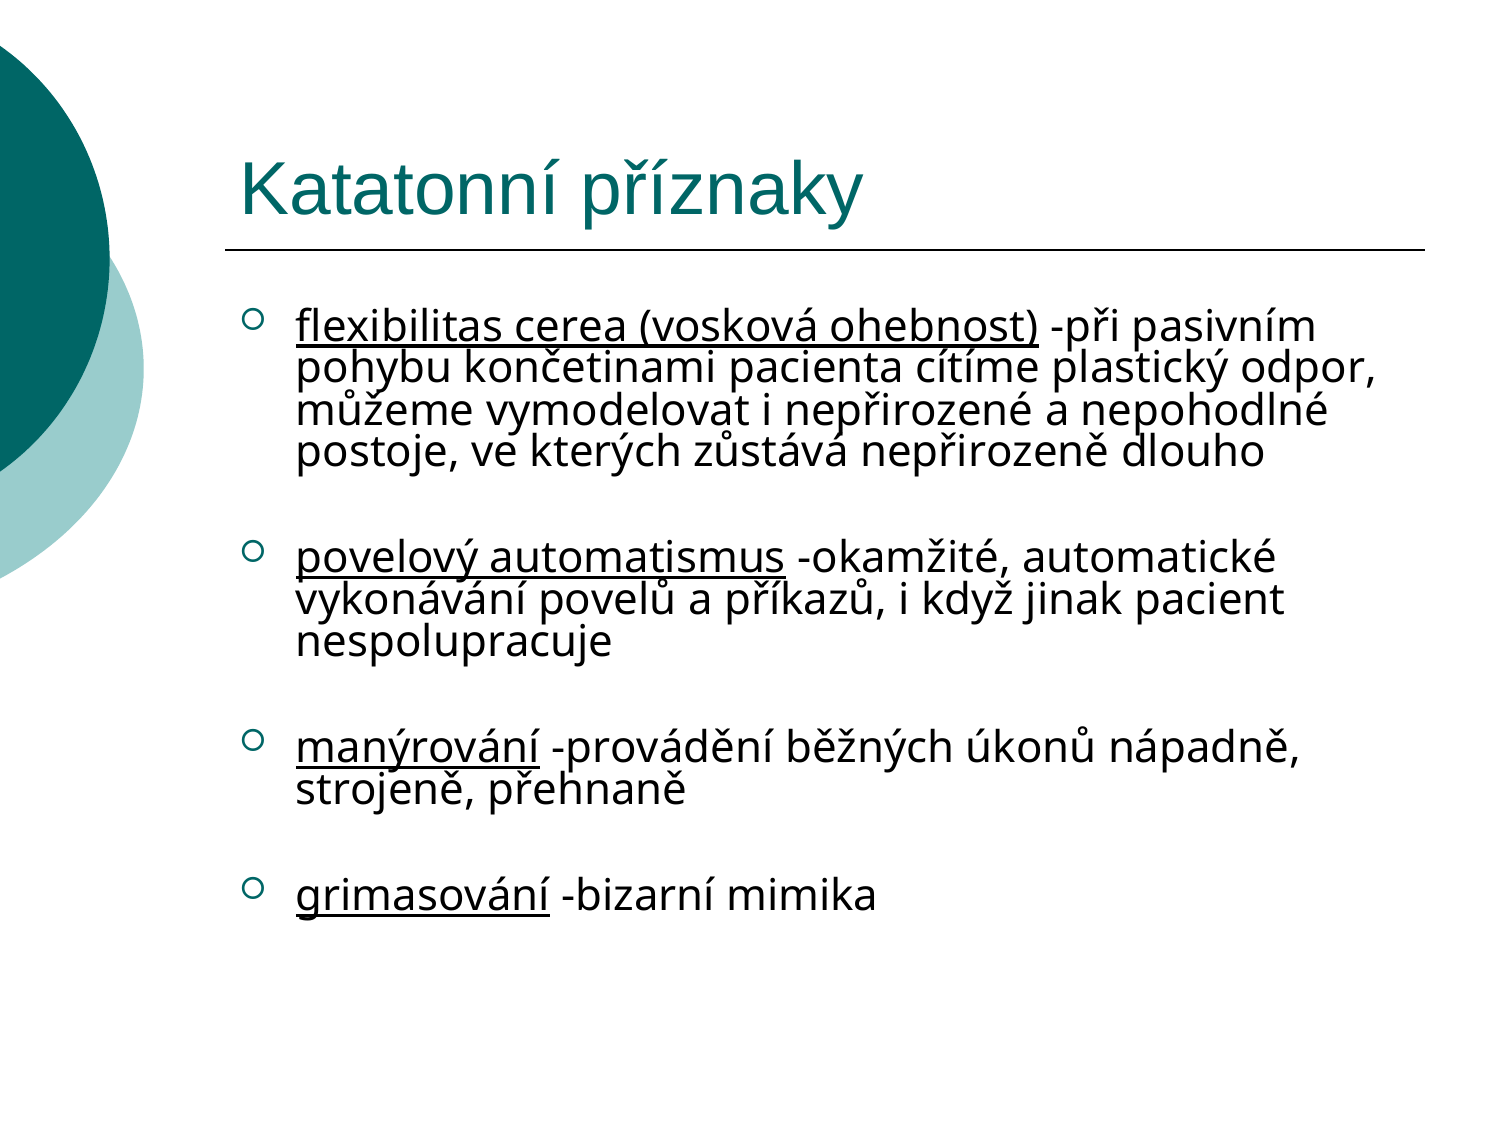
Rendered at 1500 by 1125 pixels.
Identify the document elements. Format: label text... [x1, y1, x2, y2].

list flexibilitas cerea (vosková ohebnost) -při pasivním pohybu končetinami pacienta cítíme plastický odpor, můžeme vymodelovat i nepřirozené a nepohodlné postoje, ve kterých zůstává nepřirozeně dlouho povelový automatismus -okamžité, automatické vykonávání povelů a příkazů, i když jinak pacient nespolupracuje manýrování -provádění běžných úkonů nápadně, strojeně, přehnaně grimasování -bizarní mimika [224, 299, 1425, 975]
title Katatonní příznaky [224, 49, 1425, 237]
